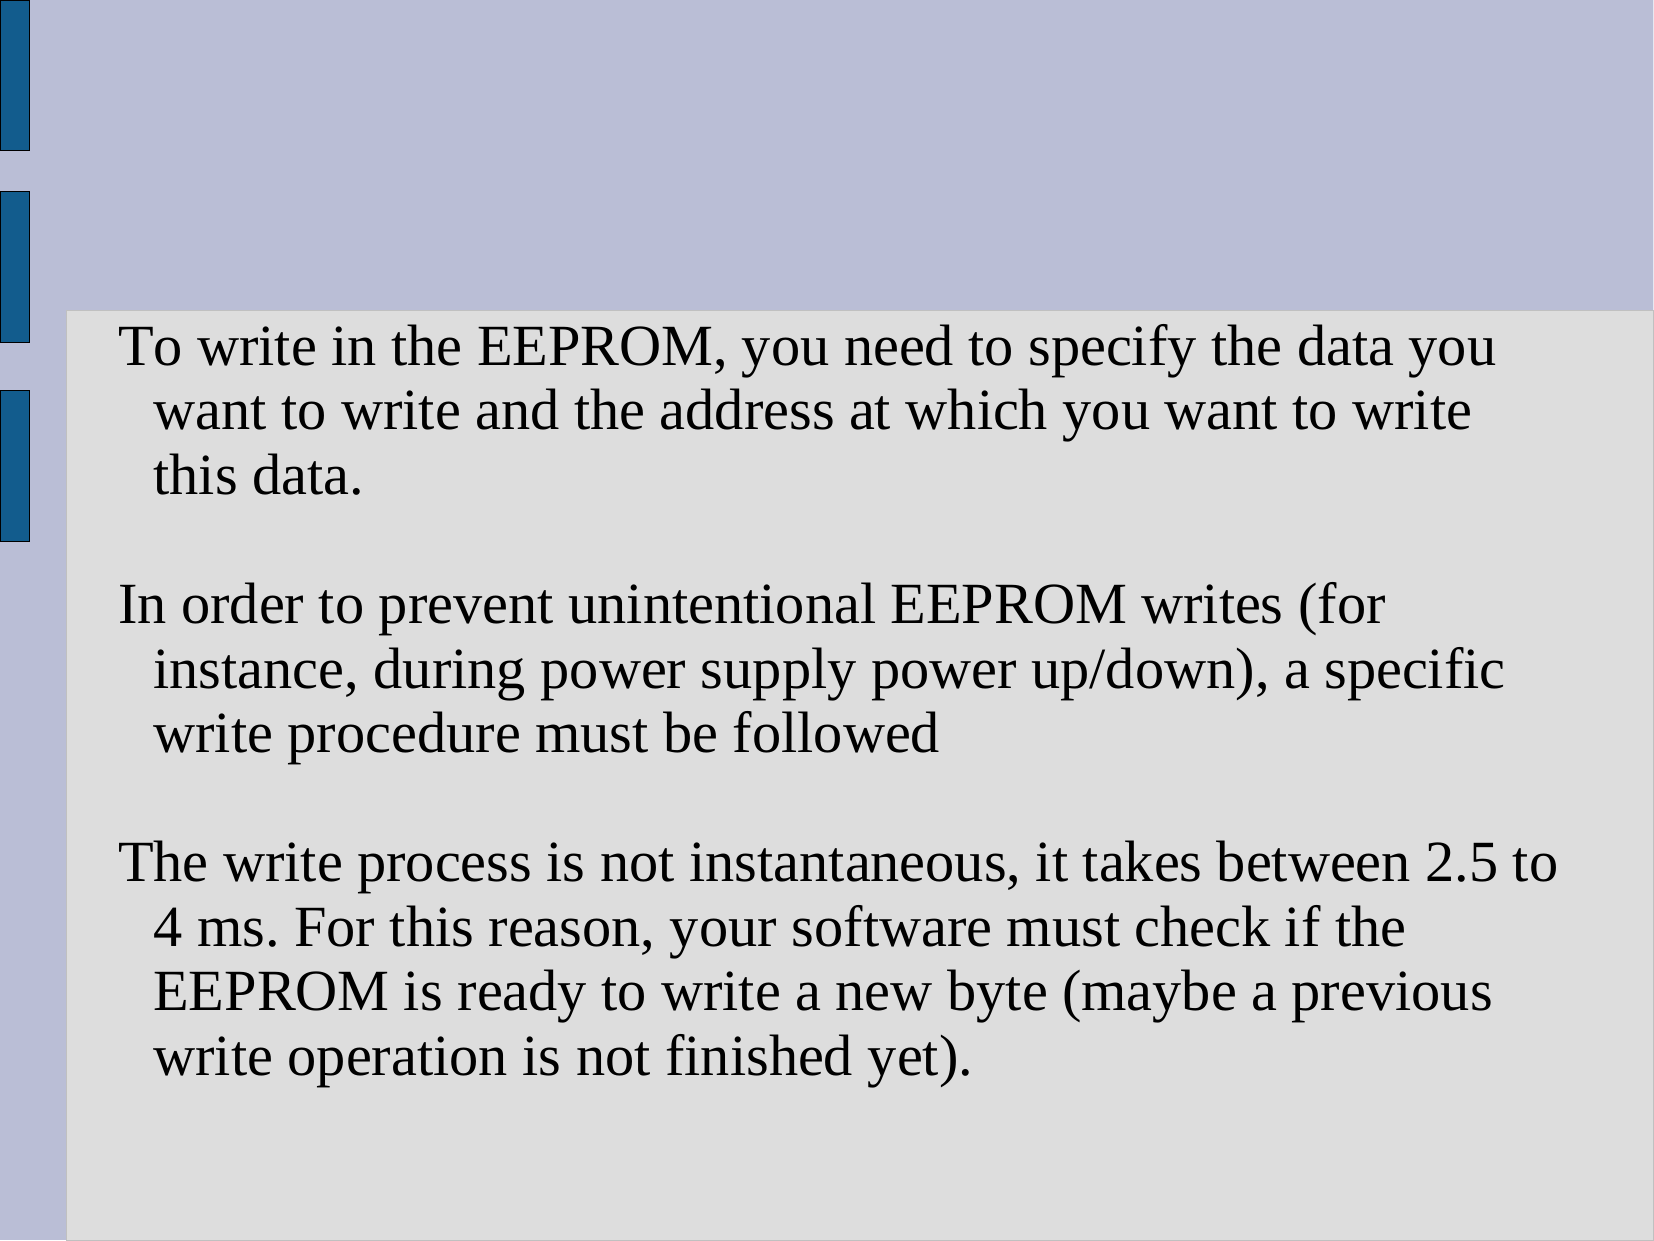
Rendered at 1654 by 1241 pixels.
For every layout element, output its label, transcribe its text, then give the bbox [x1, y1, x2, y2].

subtitle To write in the EEPROM, you need to specify the data you want to write and the address at which you want to write this data. In order to prevent unintentional EEPROM writes (for instance, during power supply power up/down), a specific write procedure must be followed The write process is not instantaneous, it takes between 2.5 to 4 ms. For this reason, your software must check if the EEPROM is ready to write a new byte (maybe a previous write operation is not finished yet). [82, 300, 1571, 1102]
